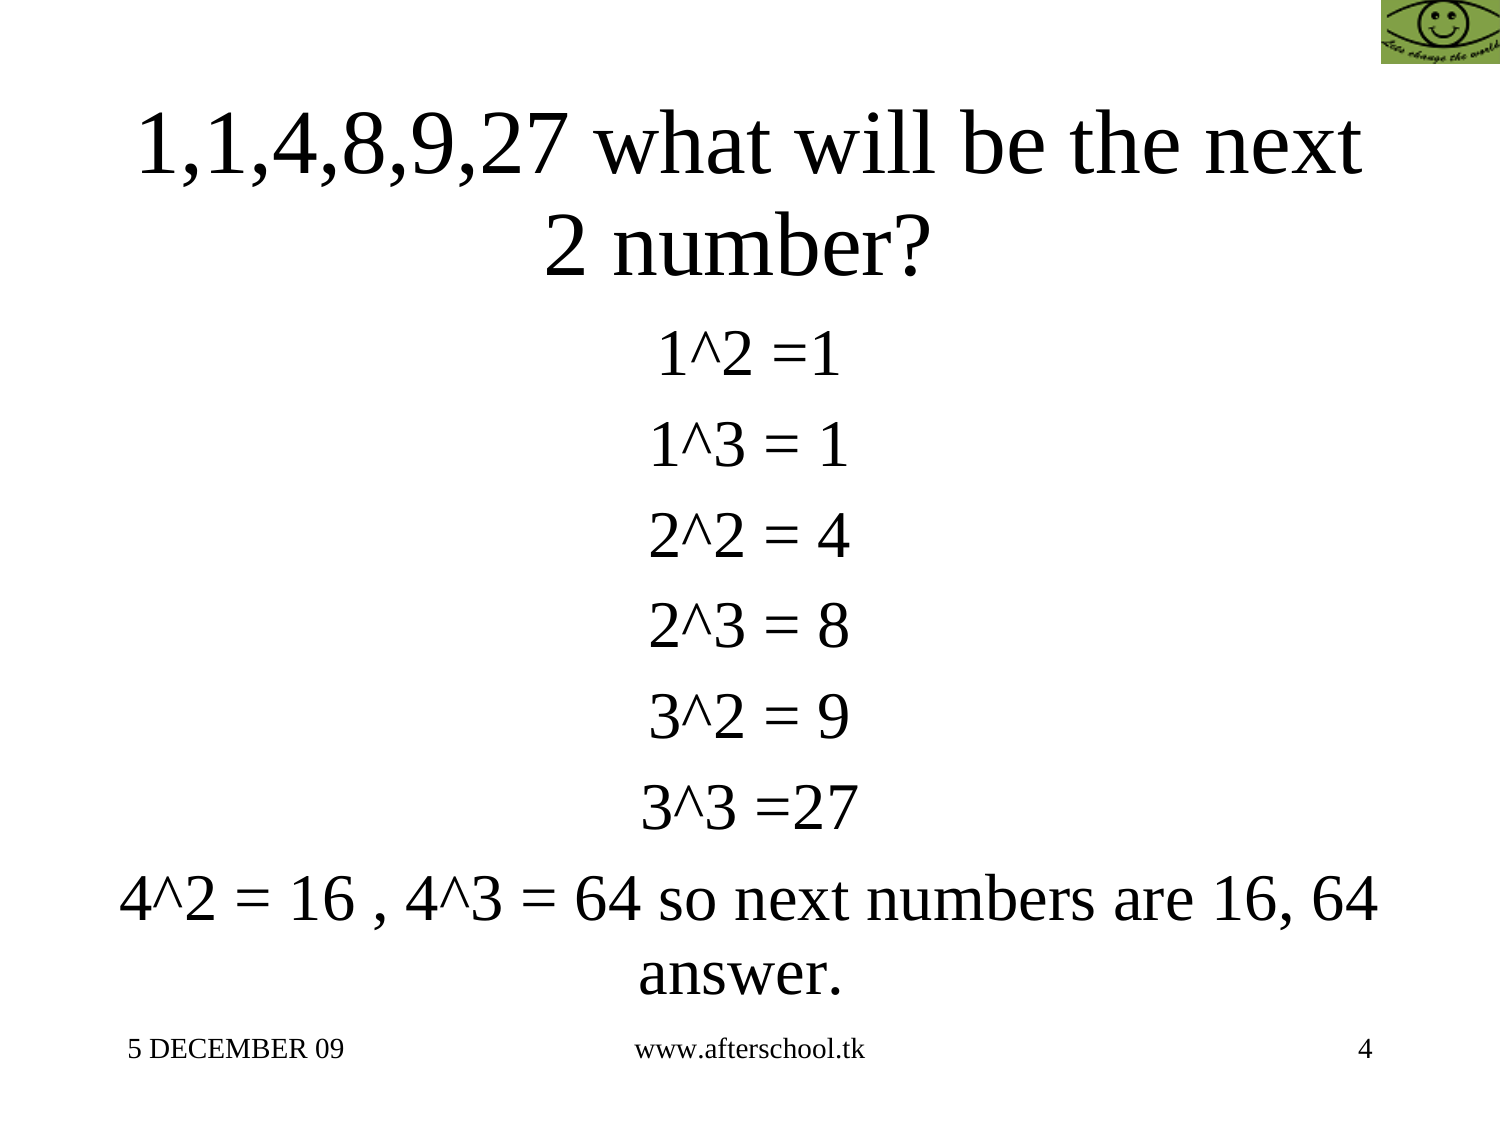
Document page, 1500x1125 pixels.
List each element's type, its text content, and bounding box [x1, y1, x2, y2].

subtitle 1^2 =1 1^3 = 1 2^2 = 4 2^3 = 8 3^2 = 9 3^3 =27 4^2 = 16 , 4^3 = 64 so next numbers are 16, 64 answer. [112, 316, 1388, 1009]
picture [1381, 0, 1500, 64]
title 1,1,4,8,9,27 what will be the next 2 number? [112, 92, 1388, 296]
